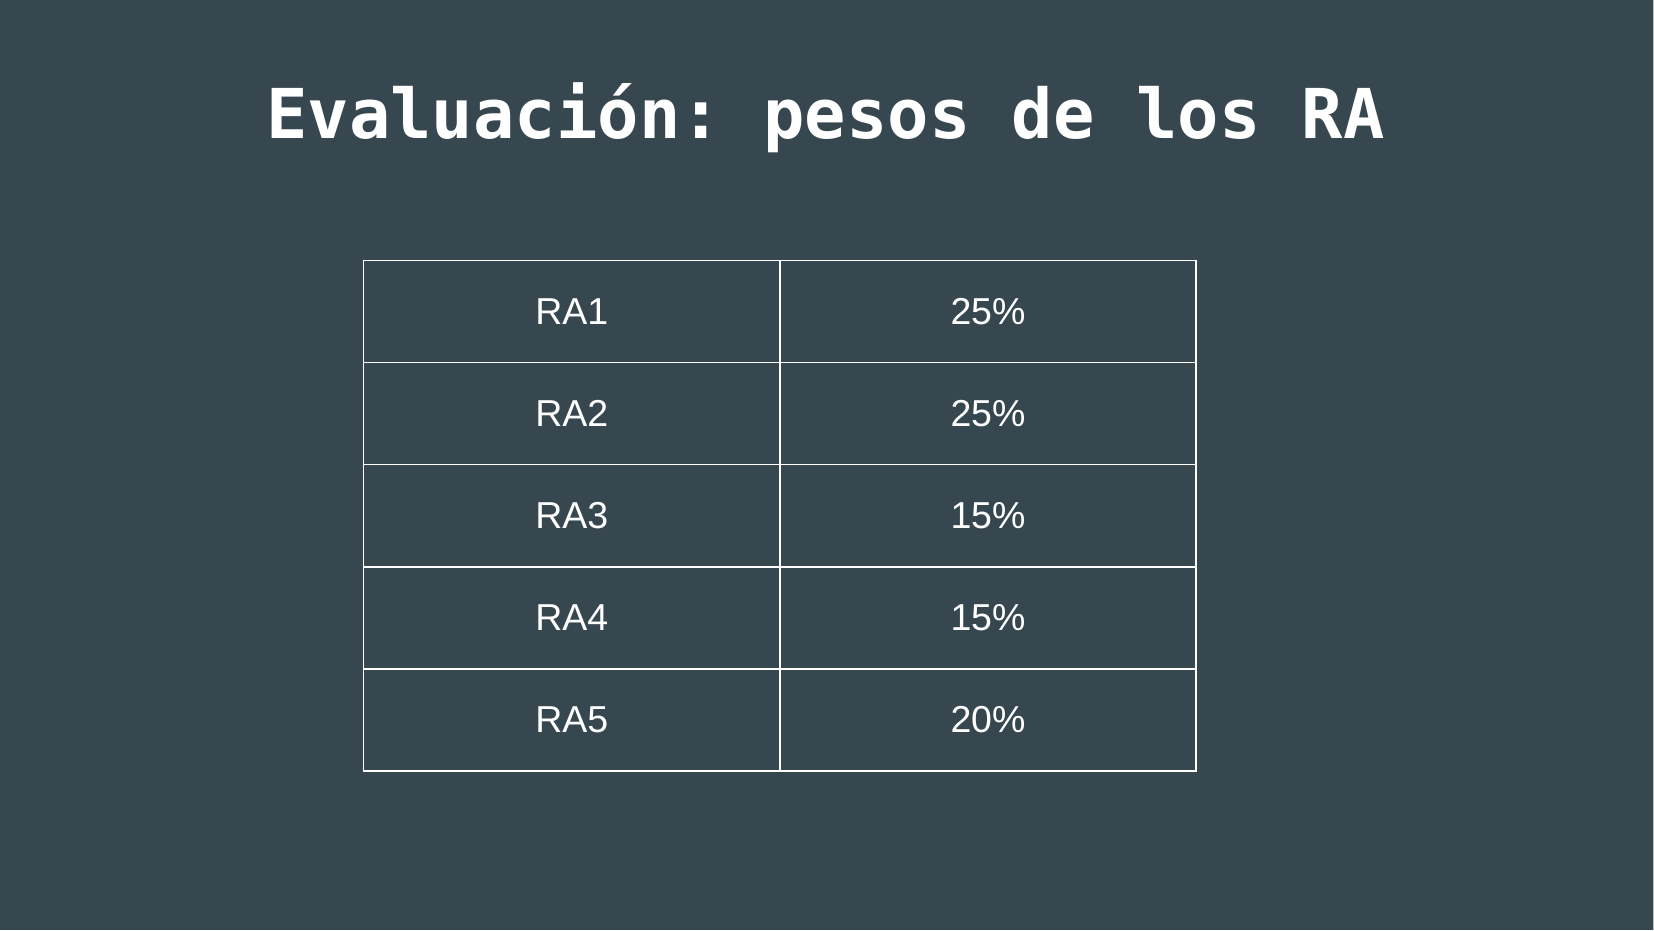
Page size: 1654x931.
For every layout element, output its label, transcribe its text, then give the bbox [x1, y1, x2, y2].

table_cell RA3 [364, 465, 779, 566]
table_header RA1 [364, 261, 779, 362]
table_cell 15% [781, 568, 1195, 668]
table_cell 25% [781, 363, 1195, 464]
title Evaluación: pesos de los RA [82, 37, 1571, 193]
table_cell 20% [781, 670, 1195, 770]
table_cell 15% [781, 465, 1195, 566]
table_cell RA5 [364, 670, 779, 770]
table_cell RA4 [364, 568, 779, 668]
table_cell RA2 [364, 363, 779, 464]
table_header 25% [781, 261, 1195, 362]
